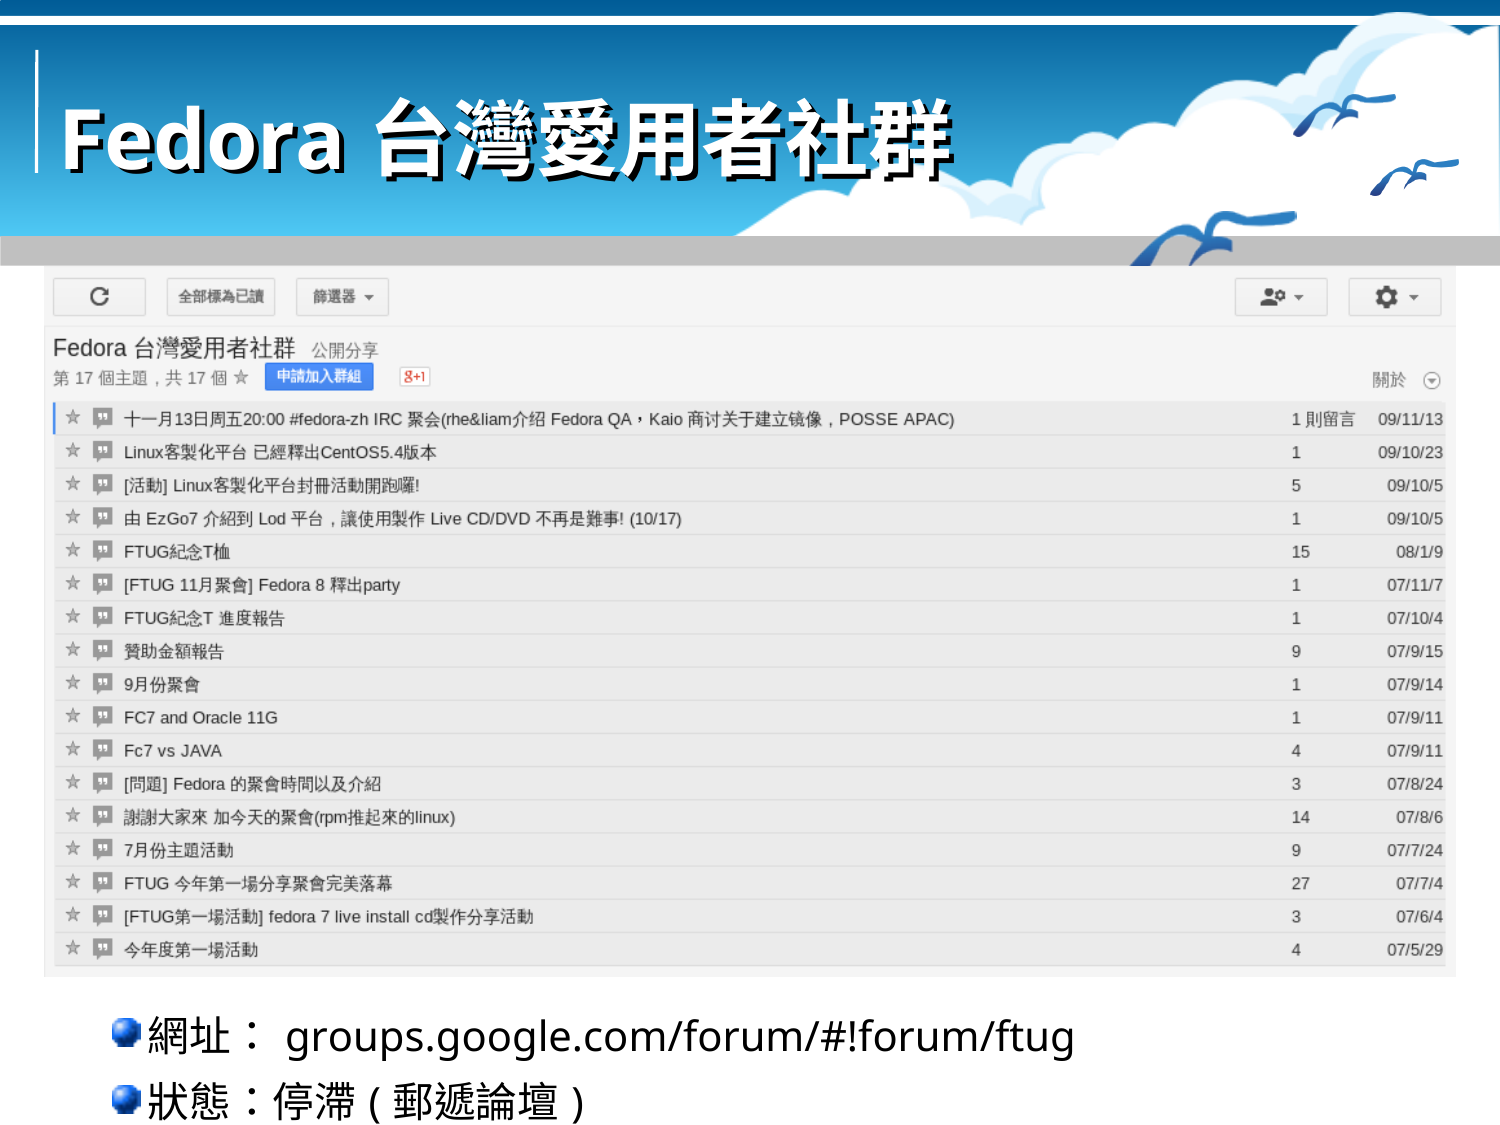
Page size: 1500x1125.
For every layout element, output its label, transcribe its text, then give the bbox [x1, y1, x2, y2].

text_box 網址：groups.google.com/forum/#!forum/ftug 狀態：停滯(郵遞論壇) [97, 995, 1422, 1100]
picture [44, 12, 1500, 977]
picture [112, 1100, 141, 1114]
title Fedora台灣愛用者社群 [59, 86, 1465, 186]
